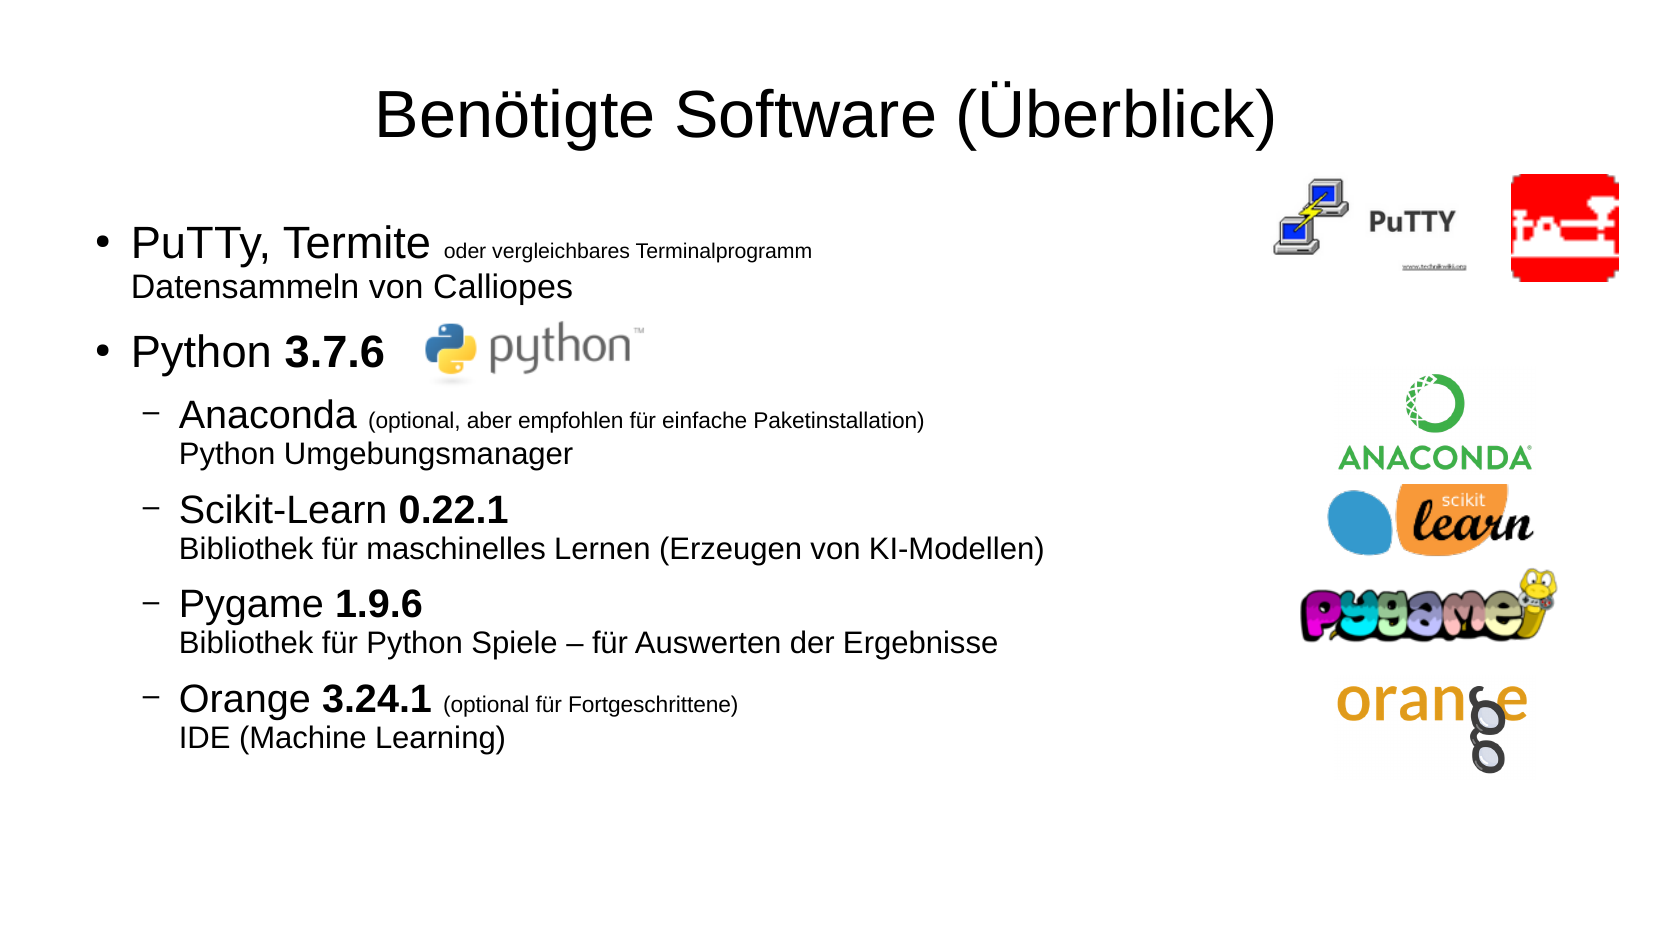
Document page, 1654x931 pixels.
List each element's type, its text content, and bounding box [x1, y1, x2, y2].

picture [1511, 174, 1619, 282]
picture [1326, 484, 1536, 560]
picture [1263, 165, 1477, 282]
list PuTTy, Termite oder vergleichbares Terminalprogramm Datensammeln von Calliopes Python 3.7.6 Anaconda (optional, aber empfohlen für einfache Paketinstallation) Python Umgebungsmanager Scikit-Learn 0.22.1 Bibliothek für maschinelles Lernen (Erzeugen von KI-Modellen) Pygame 1.9.6 Bibliothek für Python Spiele – für Auswerten der Ergebnisse Orange 3.24.1 (optional für Fortgeschrittene) IDE (Machine Learning) [82, 217, 1217, 758]
picture [389, 308, 665, 402]
picture [1334, 675, 1536, 780]
title Benötigte Software (Überblick) [82, 37, 1571, 193]
picture [1299, 566, 1563, 672]
picture [1334, 366, 1536, 475]
